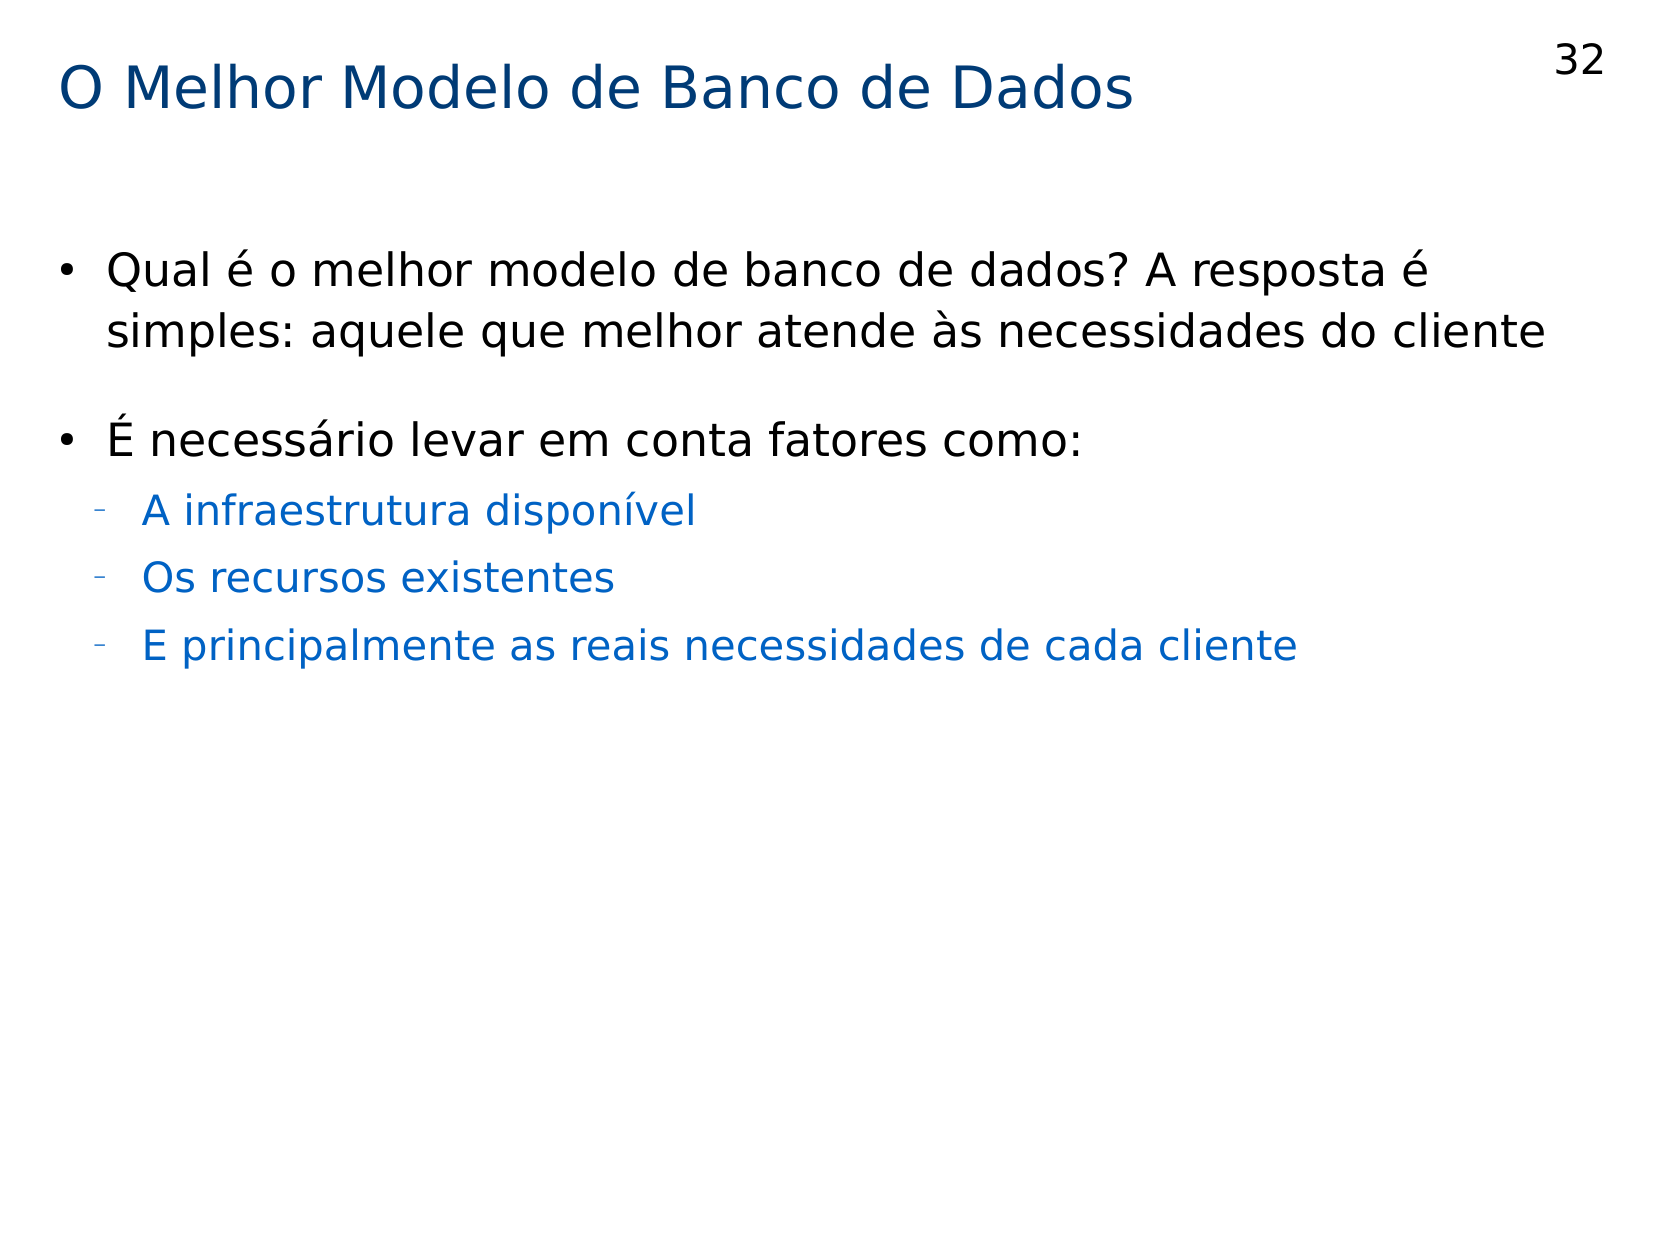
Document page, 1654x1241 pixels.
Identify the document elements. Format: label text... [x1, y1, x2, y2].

list Qual é o melhor modelo de banco de dados? A resposta é simples: aquele que melhor atende às necessidades do cliente É necessário levar em conta fatores como: A infraestrutura disponível Os recursos existentes E principalmente as reais necessidades de cada cliente [59, 236, 1595, 1211]
title O Melhor Modelo de Banco de Dados [59, 29, 1506, 148]
